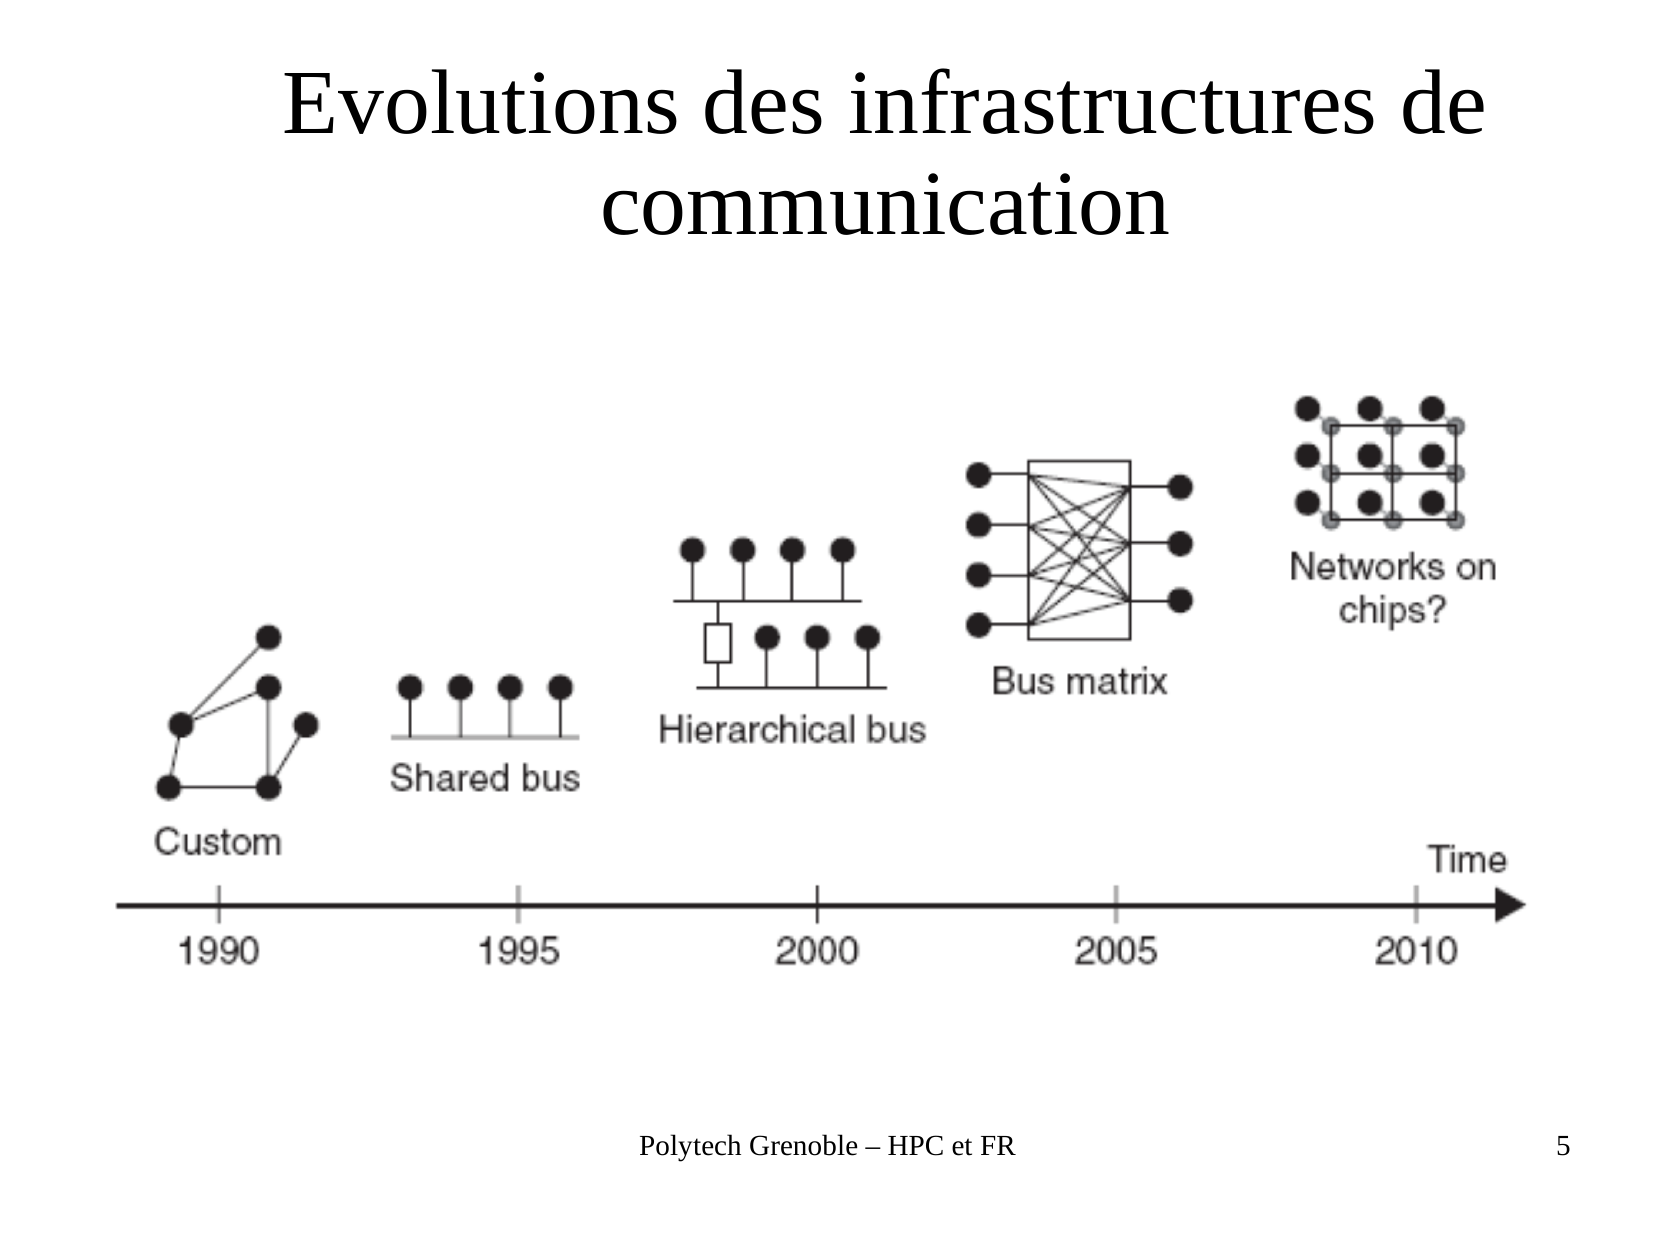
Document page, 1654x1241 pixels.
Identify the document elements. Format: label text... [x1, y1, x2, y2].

title Evolutions des infrastructures de communication [82, 49, 1571, 257]
picture [94, 377, 1536, 973]
